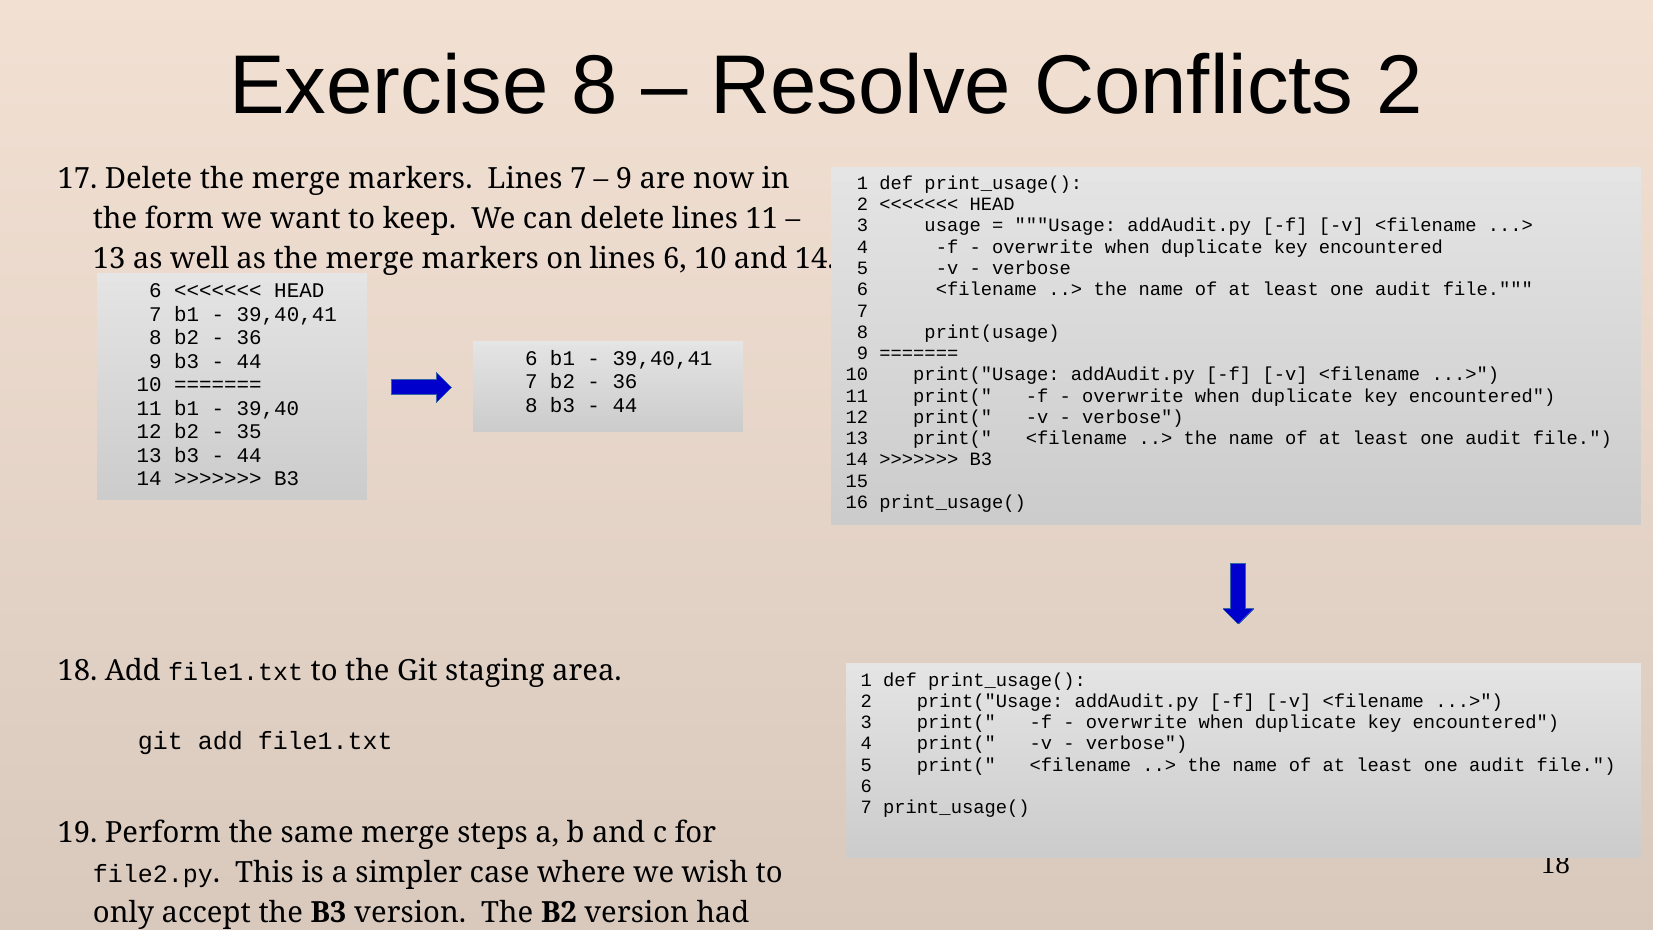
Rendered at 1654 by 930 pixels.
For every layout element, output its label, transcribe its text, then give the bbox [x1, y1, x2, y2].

text_box 1 def print_usage(): 2 print("Usage: addAudit.py [-f] [-v] <filename ...>") 3 print(" -f - overwrite when duplicate key encountered") 4 print(" -v - verbose") 5 print(" <filename ..> the name of at least one audit file.") 6 7 print_usage() [845, 663, 1641, 859]
text_box [391, 372, 452, 403]
text_box Delete the merge markers. Lines 7 – 9 are now in the form we want to keep. We can delete lines 11 – 13 as well as the merge markers on lines 6, 10 and 14. Then save the file. Add file1.txt to the Git staging area. git add file1.txt Perform the same merge steps a, b and c for file2.py. This is a simpler case where we wish to only accept the B3 version. The B2 version had simply added an extra space on each line, which is not uncommon for some editors. Simply delete lines 2 – 9 and line 14. Then save the file and add it to the staging area. [42, 150, 856, 851]
text_box 6 <<<<<<< HEAD 7 b1 - 39,40,41 8 b2 - 36 9 b3 - 44 10 ======= 11 b1 - 39,40 12 b2 - 35 13 b3 - 44 14 >>>>>>> B3 [96, 273, 367, 500]
title Exercise 8 – Resolve Conflicts 2 [82, 19, 1571, 151]
text_box 1 def print_usage(): 2 <<<<<<< HEAD 3 usage = """Usage: addAudit.py [-f] [-v] <filename ...> 4 -f - overwrite when duplicate key encountered 5 -v - verbose 6 <filename ..> the name of at least one audit file.""" 7 8 print(usage) 9 ======= 10 print("Usage: addAudit.py [-f] [-v] <filename ...>") 11 print(" -f - overwrite when duplicate key encountered") 12 print(" -v - verbose") 13 print(" <filename ..> the name of at least one audit file.") 14 >>>>>>> B3 15 16 print_usage() [830, 166, 1641, 526]
text_box 6 b1 - 39,40,41 7 b2 - 36 8 b3 - 44 [472, 340, 743, 433]
text_box [1223, 563, 1254, 624]
